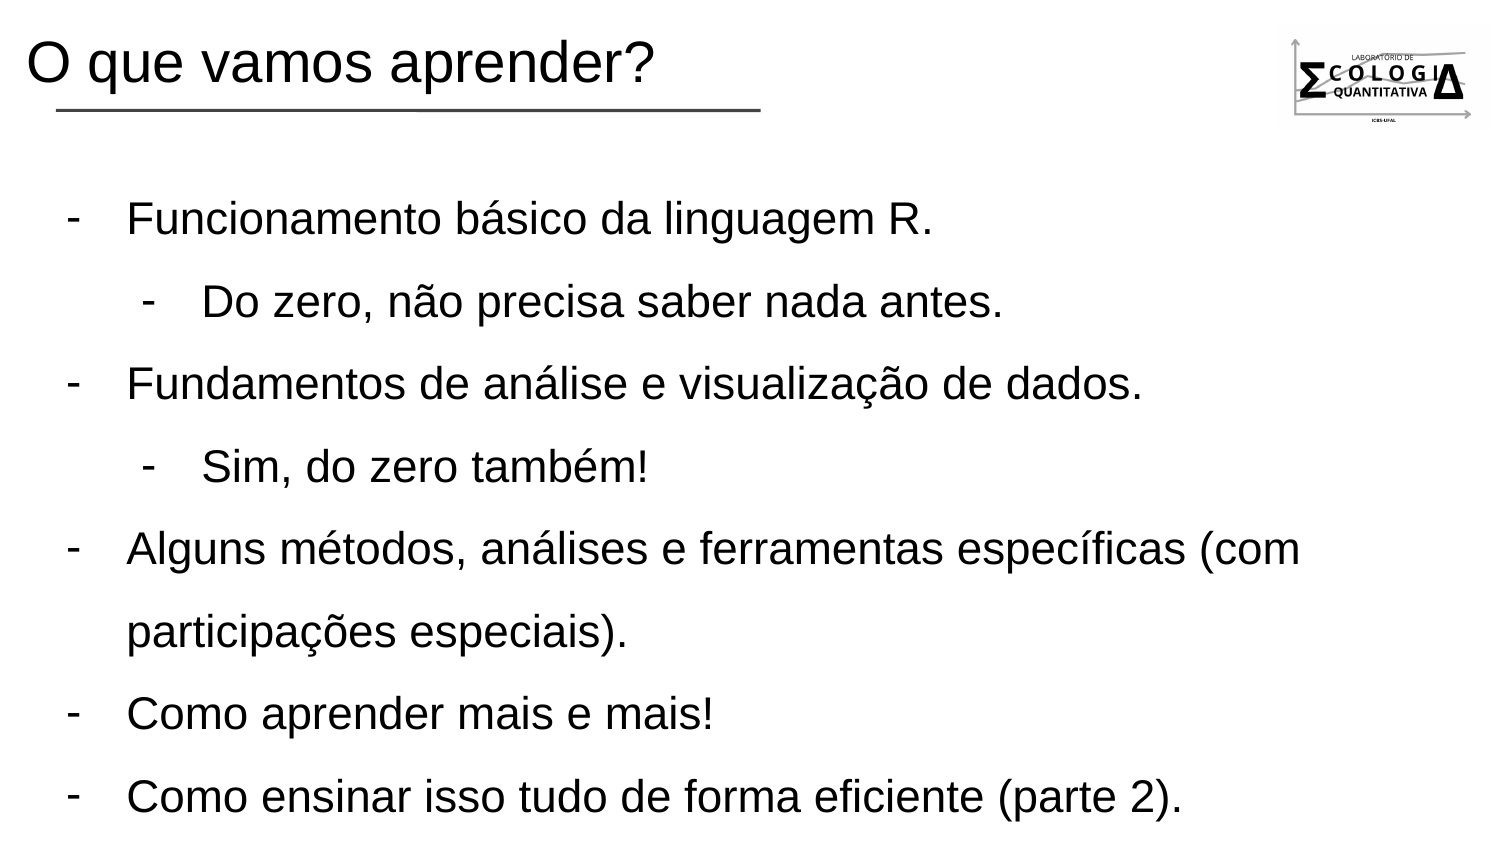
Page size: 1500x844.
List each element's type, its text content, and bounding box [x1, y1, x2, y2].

text_box Funcionamento básico da linguagem R. Do zero, não precisa saber nada antes. Fundamentos de análise e visualização de dados. Sim, do zero também! Alguns métodos, análises e ferramentas específicas (com participações especiais). Como aprender mais e mais! Como ensinar isso tudo de forma eficiente (parte 2). [36, 146, 1427, 729]
picture [1275, 23, 1490, 131]
text_box O que vamos aprender? [11, 9, 1210, 117]
